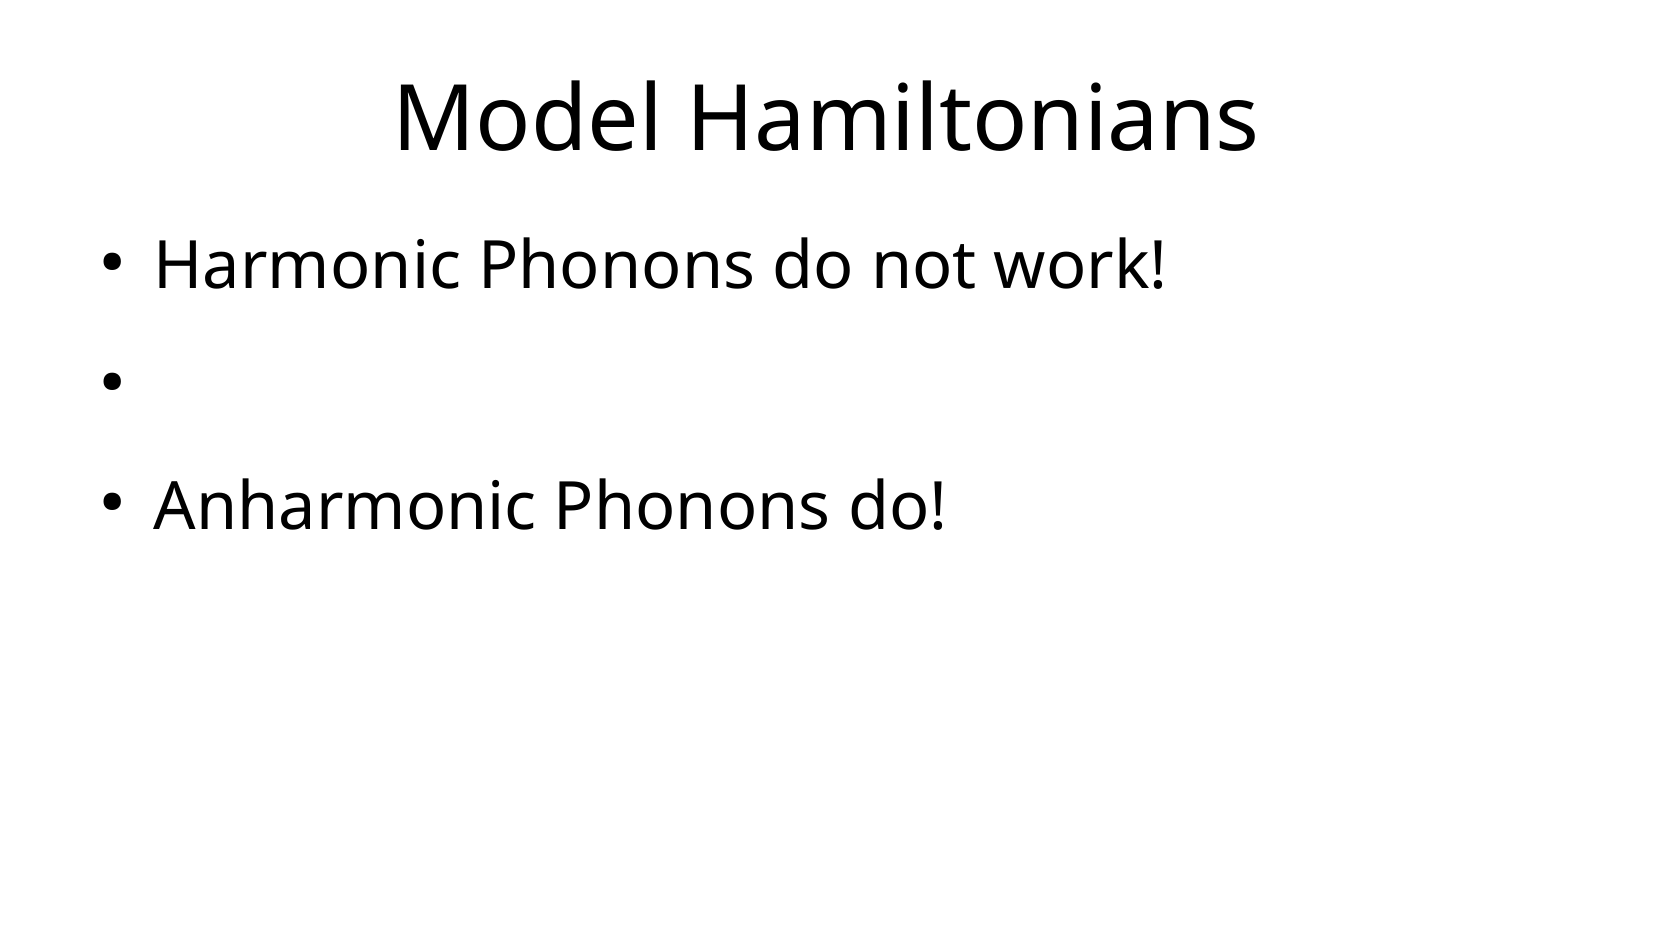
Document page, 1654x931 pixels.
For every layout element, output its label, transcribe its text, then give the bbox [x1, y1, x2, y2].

list Harmonic Phonons do not work! Anharmonic Phonons do! [82, 217, 1571, 758]
title Model Hamiltonians [82, 37, 1571, 193]
